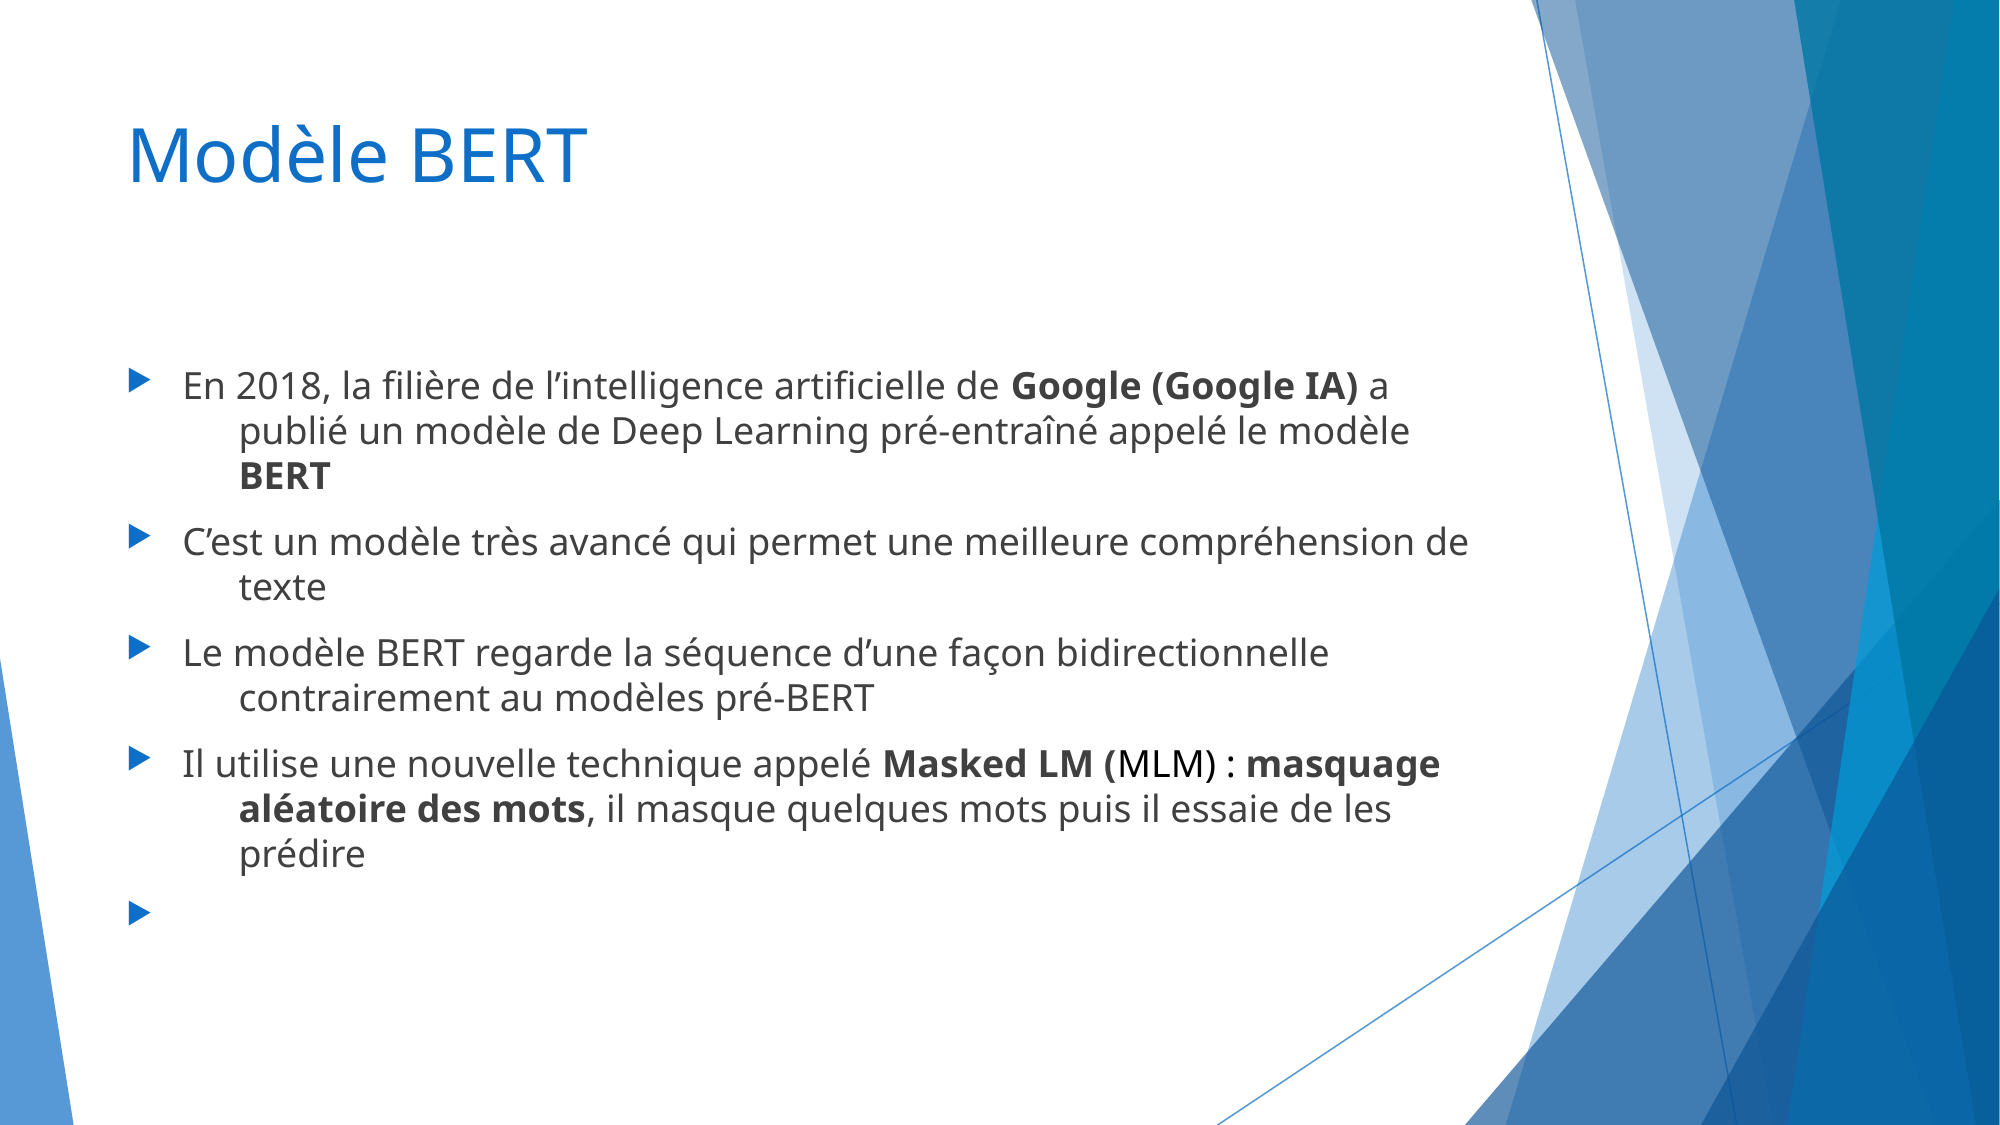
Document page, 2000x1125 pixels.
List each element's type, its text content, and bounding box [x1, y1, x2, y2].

title Modèle BERT [111, 99, 1521, 317]
list En 2018, la filière de l’intelligence artificielle de Google (Google IA) a publié un modèle de Deep Learning pré-entraîné appelé le modèle BERT C’est un modèle très avancé qui permet une meilleure compréhension de texte Le modèle BERT regarde la séquence d’une façon bidirectionnelle contrairement au modèles pré-BERT Il utilise une nouvelle technique appelé Masked LM (MLM) : masquage aléatoire des mots, il masque quelques mots puis il essaie de les prédire [111, 354, 1521, 992]
